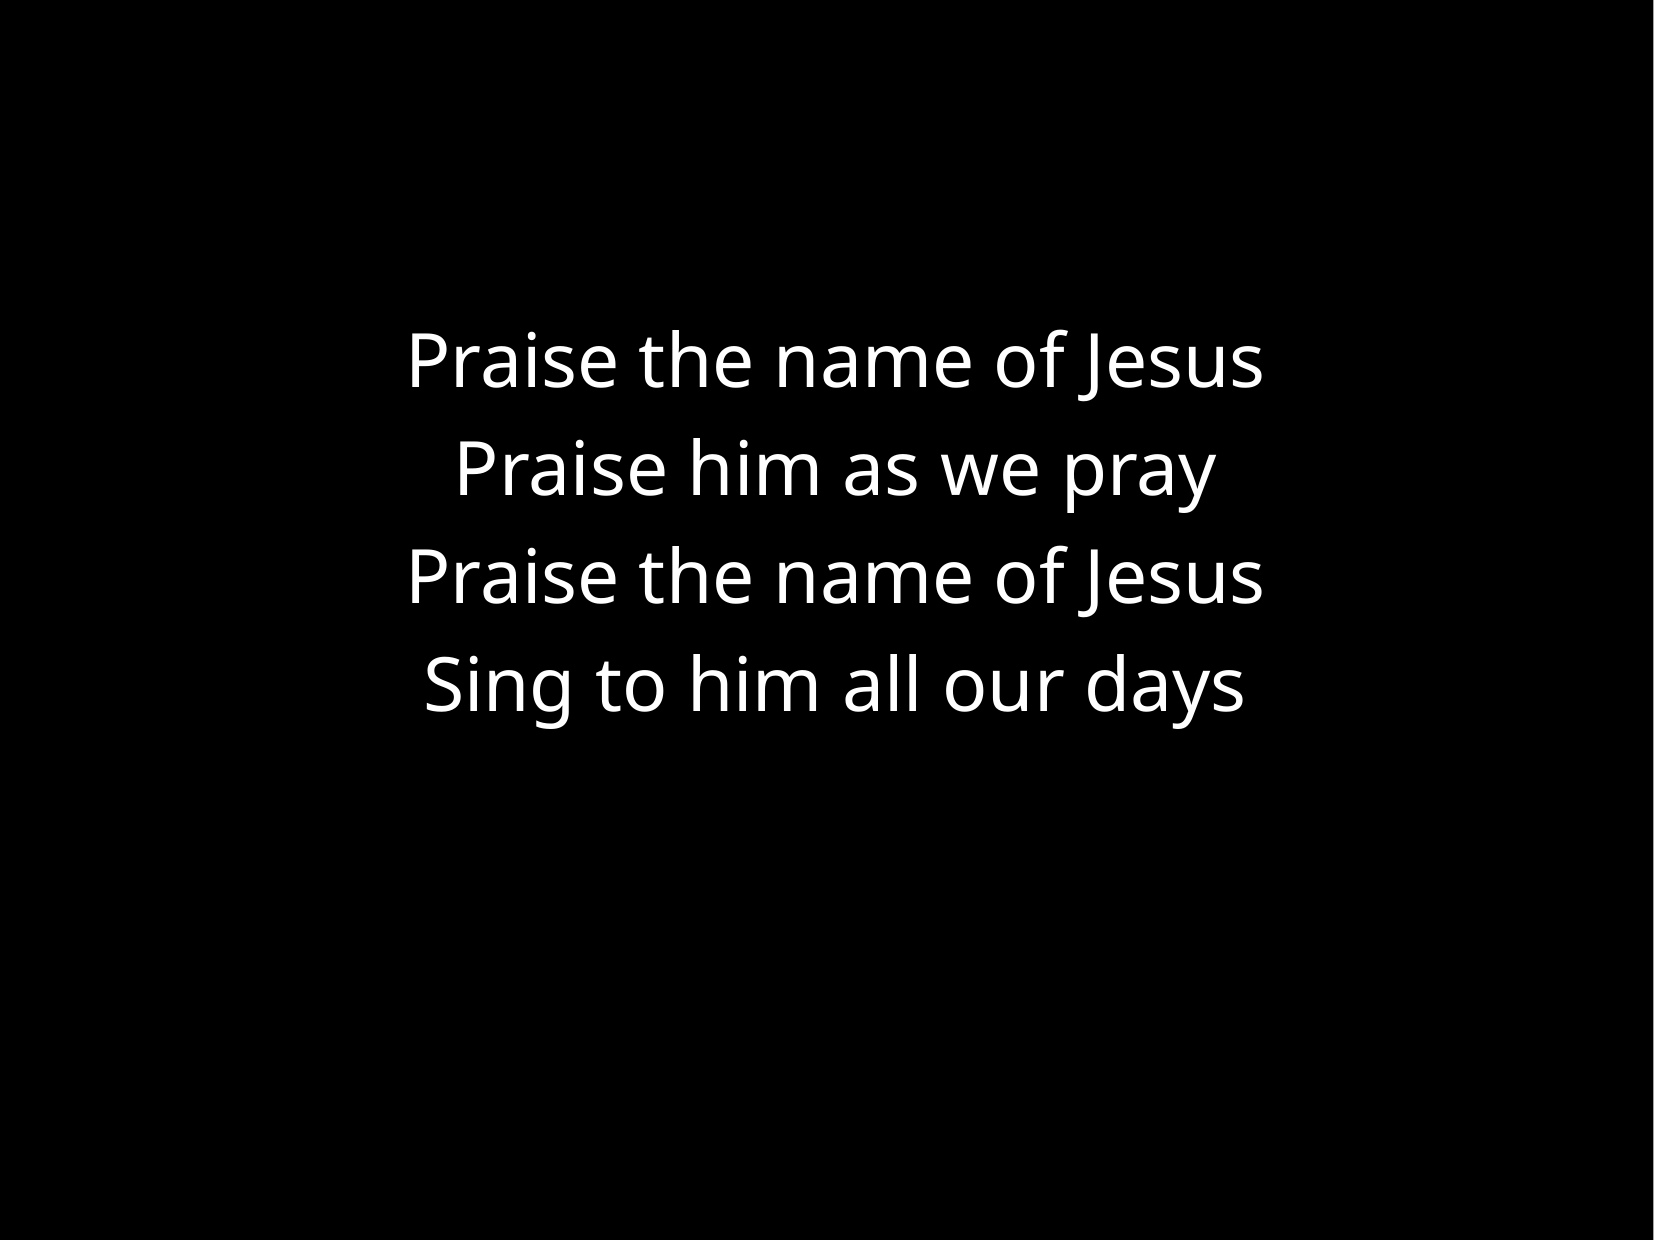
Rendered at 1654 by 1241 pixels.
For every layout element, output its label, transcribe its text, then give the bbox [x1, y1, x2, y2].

list Praise the name of Jesus Praise him as we pray Praise the name of Jesus Sing to him all our days [0, 307, 1654, 1027]
